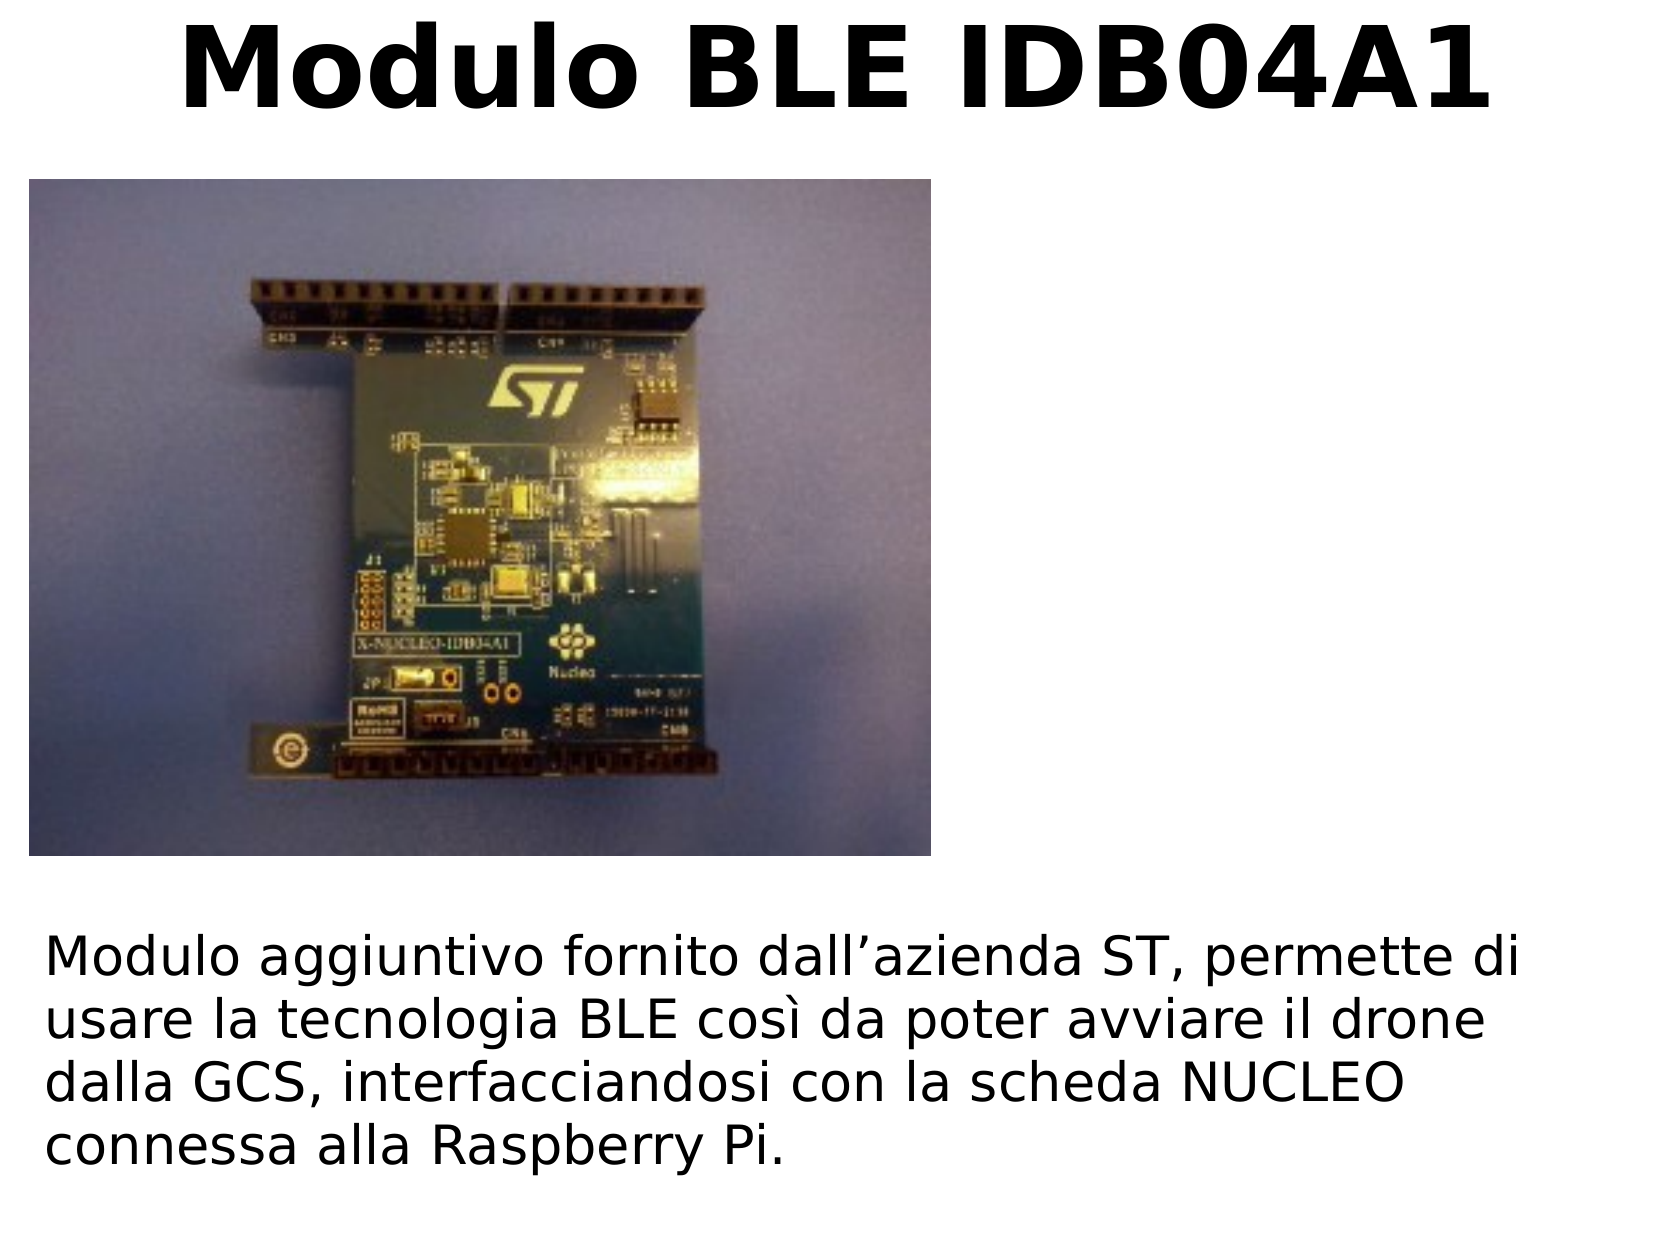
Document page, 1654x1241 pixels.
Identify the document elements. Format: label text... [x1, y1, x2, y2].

picture [29, 179, 931, 856]
title Modulo BLE IDB04A1 [119, 0, 1555, 200]
text_box Modulo aggiuntivo fornito dall’azienda ST, permette di usare la tecnologia BLE così da poter avviare il drone dalla GCS, interfacciandosi con la scheda NUCLEO connessa alla Raspberry Pi. [30, 918, 1636, 1186]
